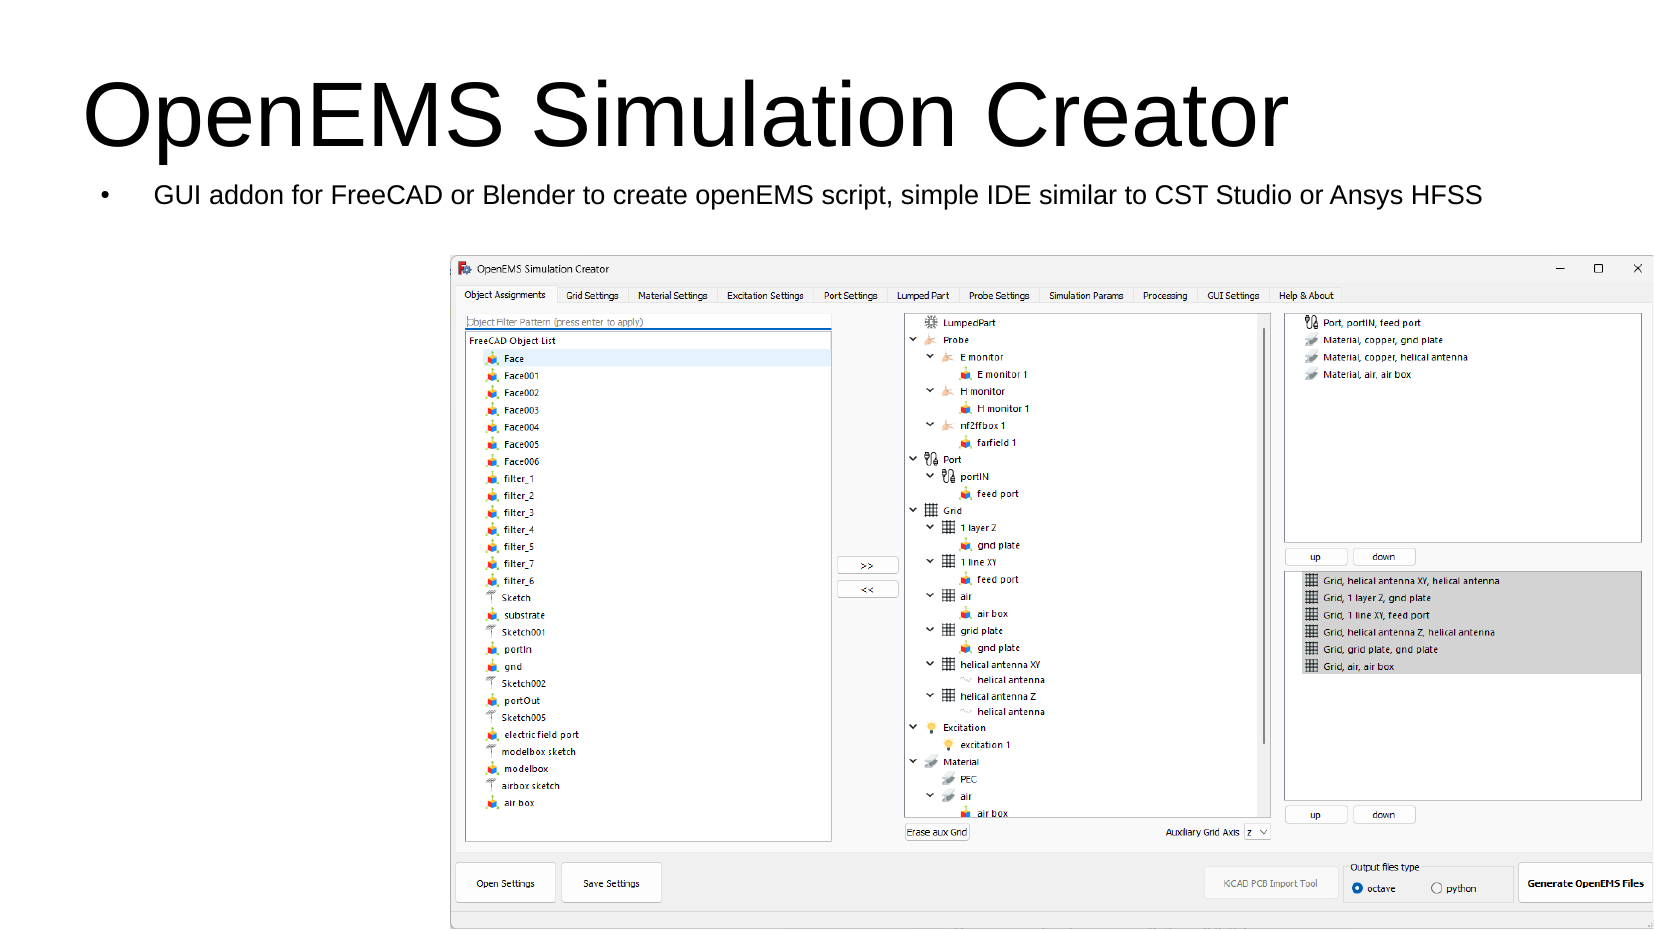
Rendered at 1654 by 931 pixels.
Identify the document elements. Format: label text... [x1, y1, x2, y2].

picture [450, 255, 1654, 929]
title OpenEMS Simulation Creator [82, 37, 1571, 180]
list GUI addon for FreeCAD or Blender to create openEMS script, simple IDE similar to CST Studio or Ansys HFSS [82, 180, 1571, 263]
